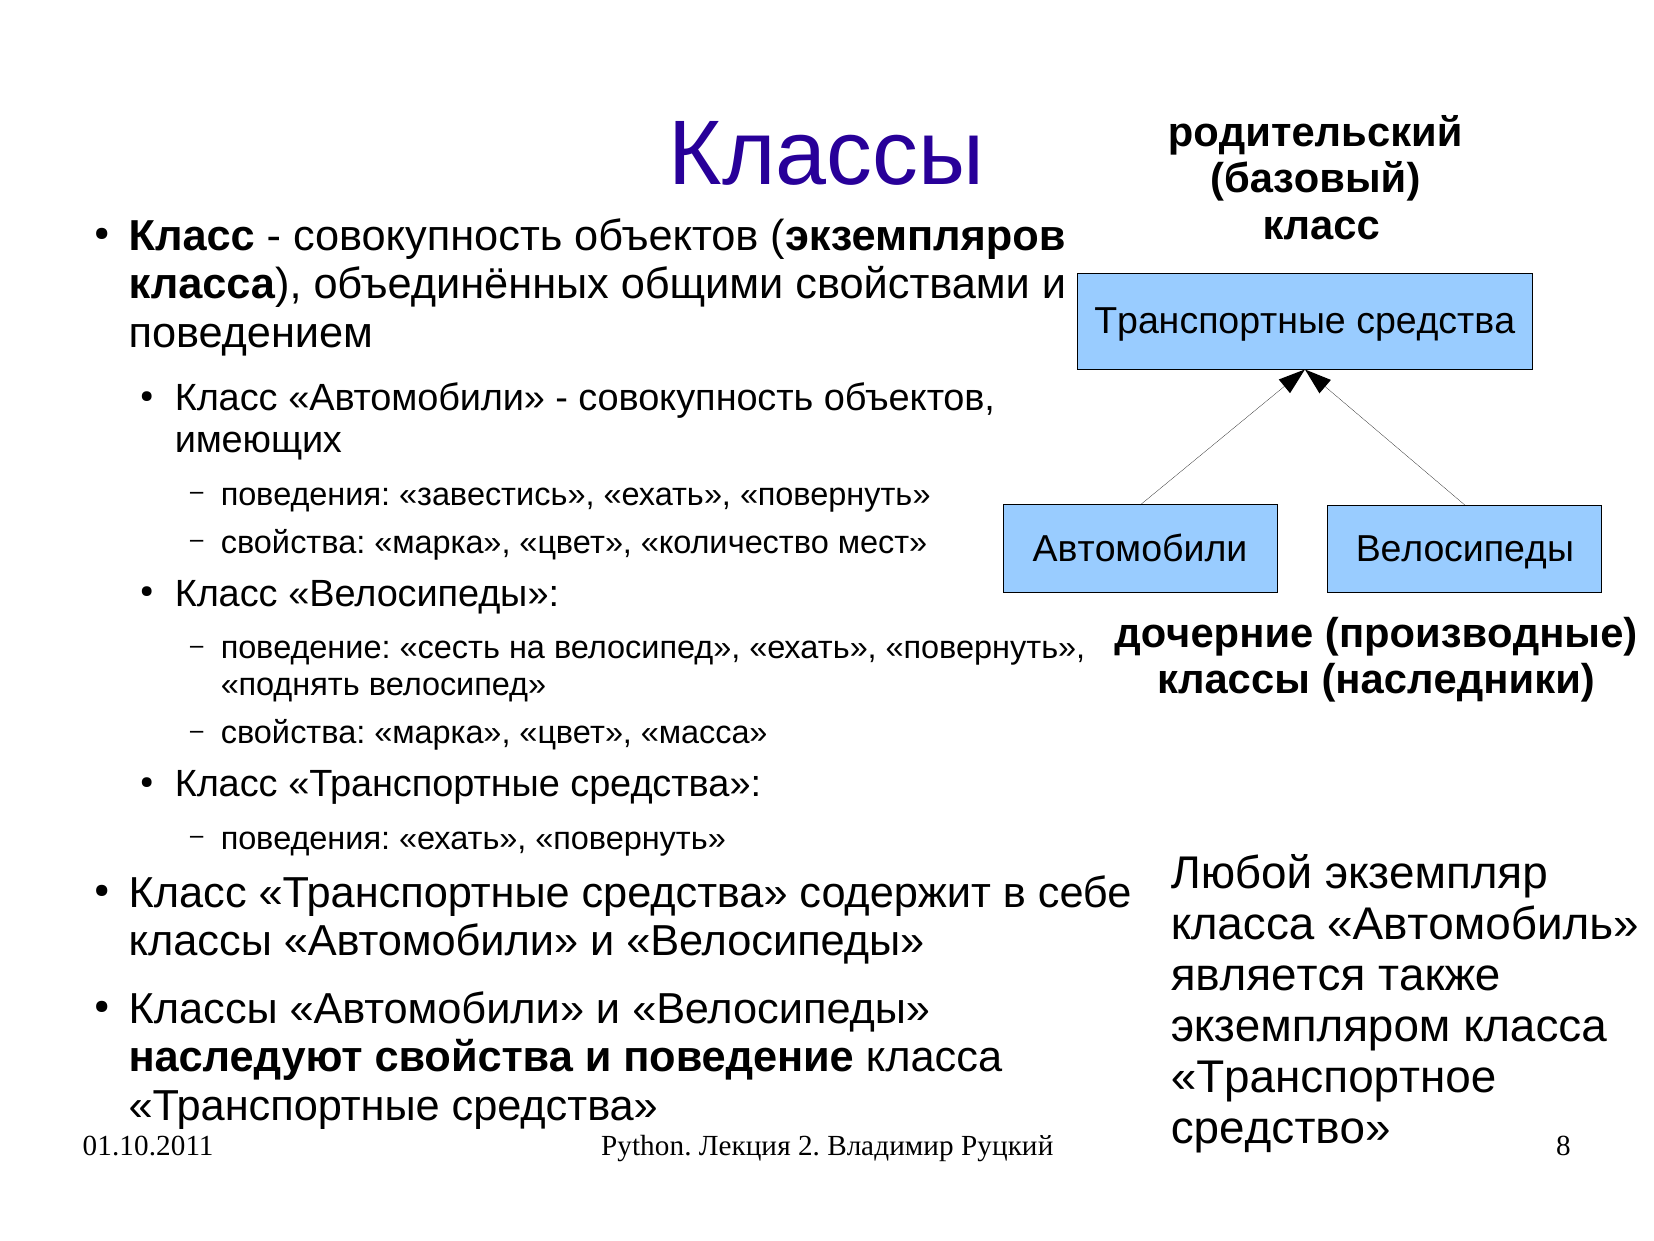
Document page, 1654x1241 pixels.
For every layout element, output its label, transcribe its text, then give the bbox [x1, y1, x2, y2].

text_box Транспортные средства [1077, 273, 1533, 370]
text_box родительский (базовый) класс [1153, 101, 1490, 256]
list Класс - совокупность объектов (экземпляров класса), объединённых общими свойствами и поведением Класс «Автомобили» - совокупность объектов, имеющих поведения: «завестись», «ехать», «повернуть» свойства: «марка», «цвет», «количество мест» Класс «Велосипеды»: поведение: «сесть на велосипед», «ехать», «повернуть», «поднять велосипед» свойства: «марка», «цвет», «масса» Класс «Транспортные средства»: поведения: «ехать», «повернуть» Класс «Транспортные средства» содержит в себе классы «Автомобили» и «Велосипеды» Классы «Автомобили» и «Велосипеды» наследуют свойства и поведение класса «Транспортные средства» [82, 211, 1149, 1133]
text_box Любой экземпляр класса «Автомобиль» является также экземпляром класса «Транспортное средство» [1156, 840, 1654, 1162]
text_box дочерние (производные) классы (наследники) [1099, 602, 1653, 711]
text_box Велосипеды [1327, 505, 1602, 593]
text_box Автомобили [1003, 504, 1278, 593]
title Классы [82, 49, 1571, 257]
